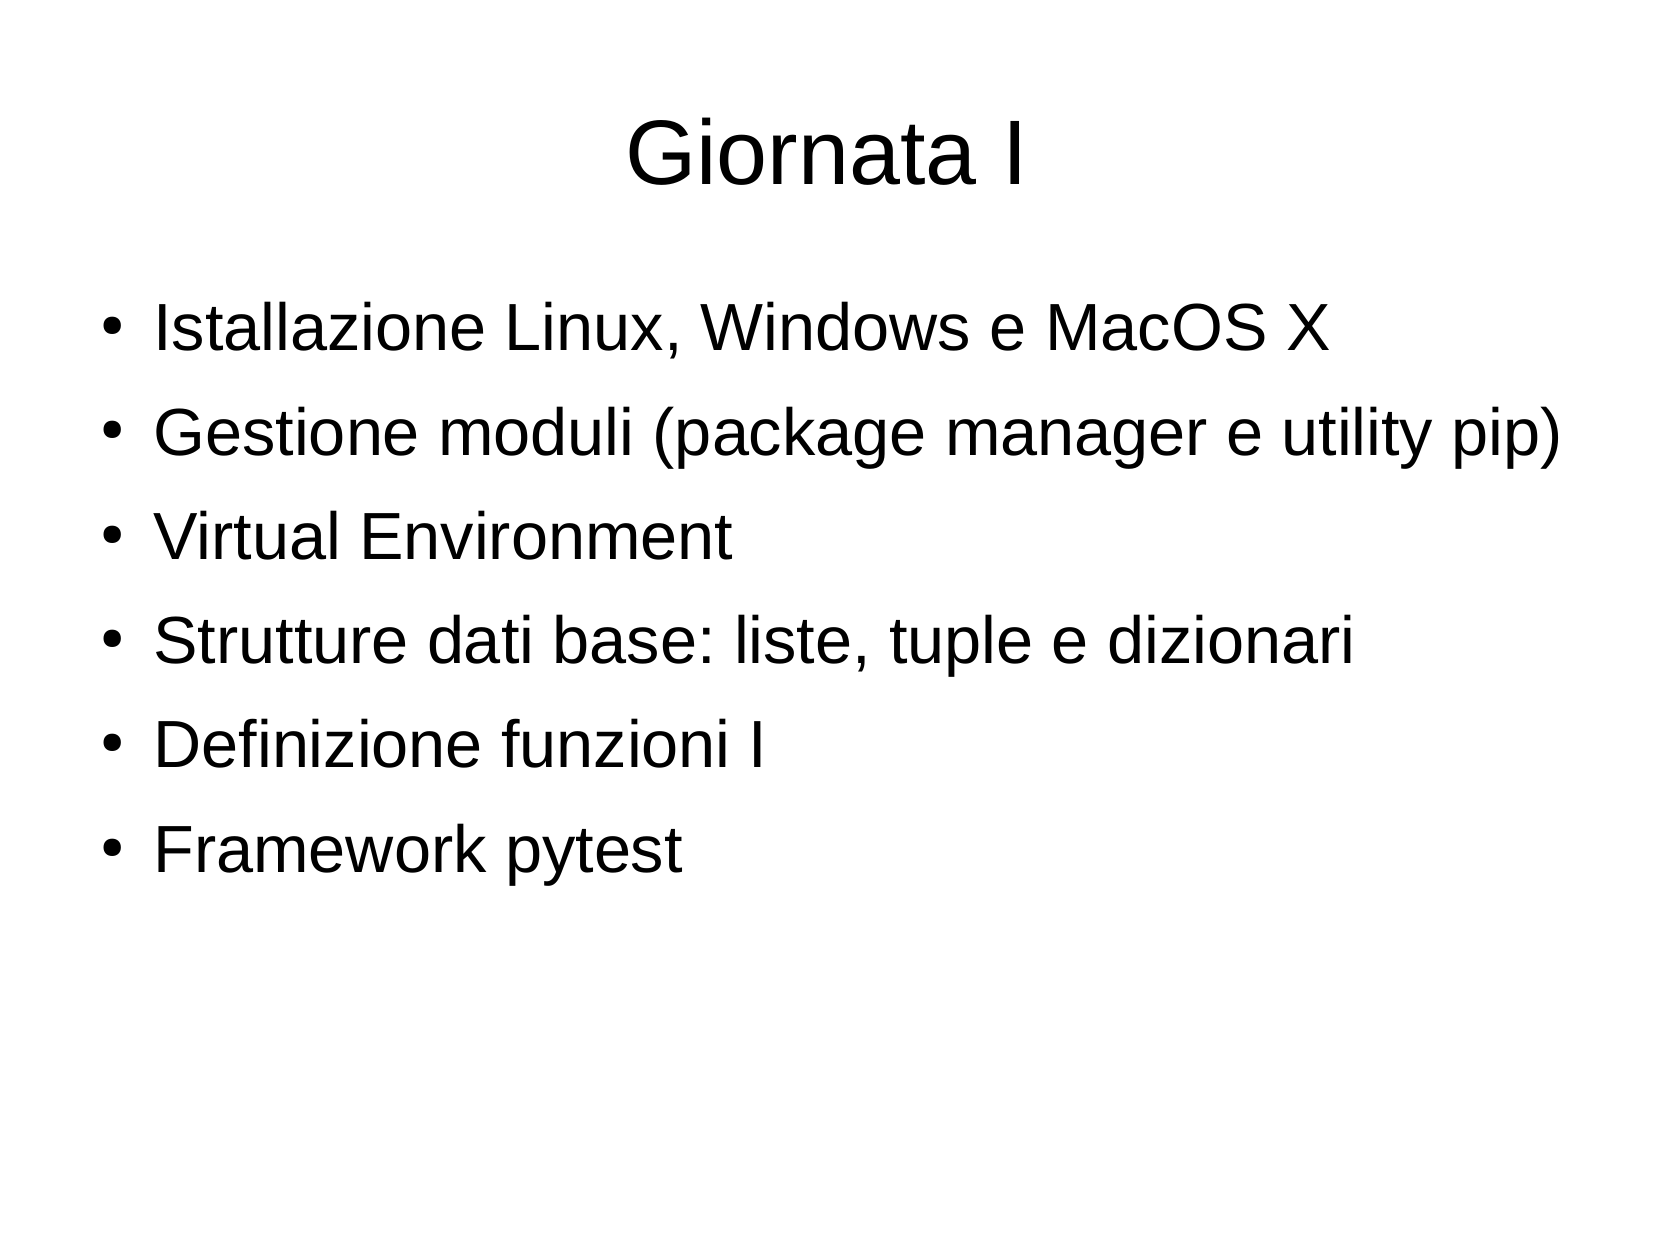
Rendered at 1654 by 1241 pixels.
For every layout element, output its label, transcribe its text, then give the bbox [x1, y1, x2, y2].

list Istallazione Linux, Windows e MacOS X Gestione moduli (package manager e utility pip) Virtual Environment Strutture dati base: liste, tuple e dizionari Definizione funzioni I Framework pytest [82, 290, 1571, 1010]
title Giornata I [82, 49, 1571, 257]
